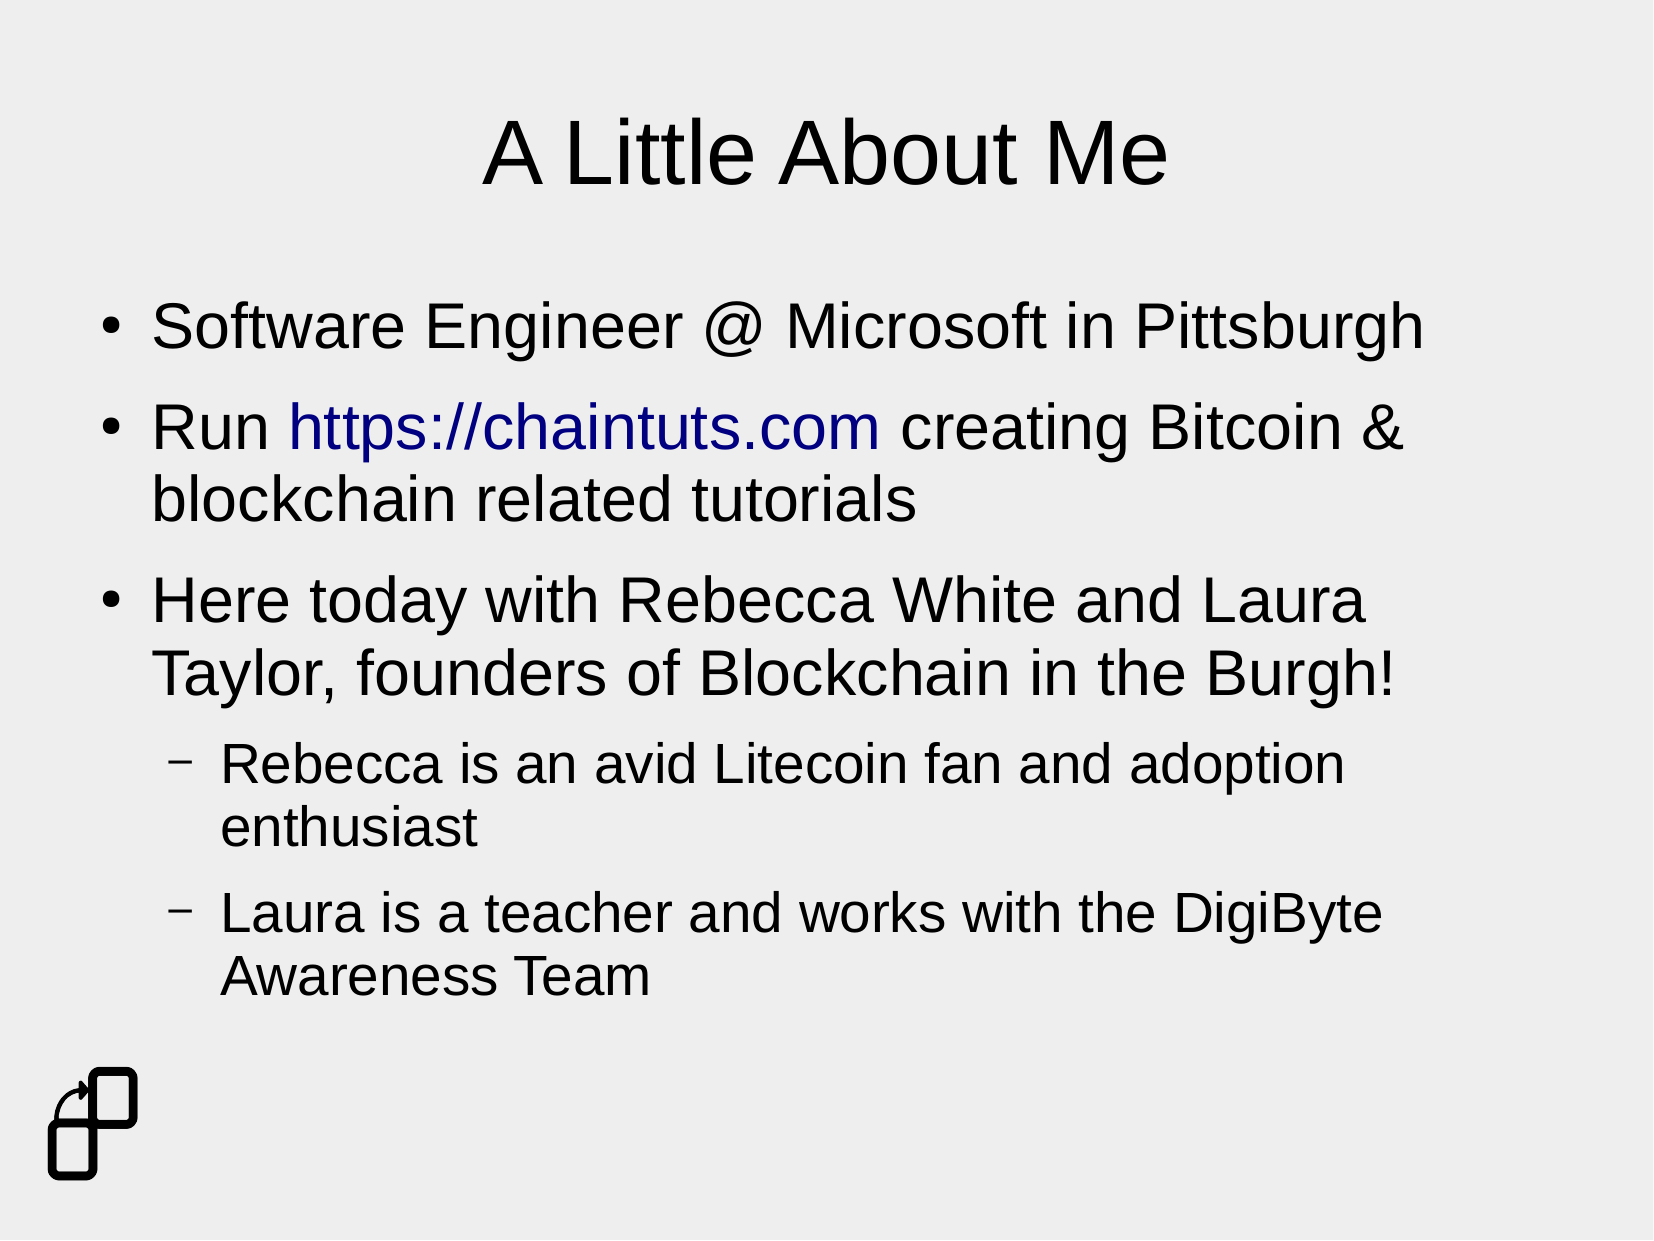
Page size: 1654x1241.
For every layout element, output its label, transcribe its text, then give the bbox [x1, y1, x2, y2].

picture [30, 1062, 153, 1186]
list Software Engineer @ Microsoft in Pittsburgh Run https://chaintuts.com creating Bitcoin & blockchain related tutorials Here today with Rebecca White and Laura Taylor, founders of Blockchain in the Burgh! Rebecca is an avid Litecoin fan and adoption enthusiast Laura is a teacher and works with the DigiByte Awareness Team [82, 290, 1571, 1010]
title A Little About Me [82, 49, 1571, 257]
